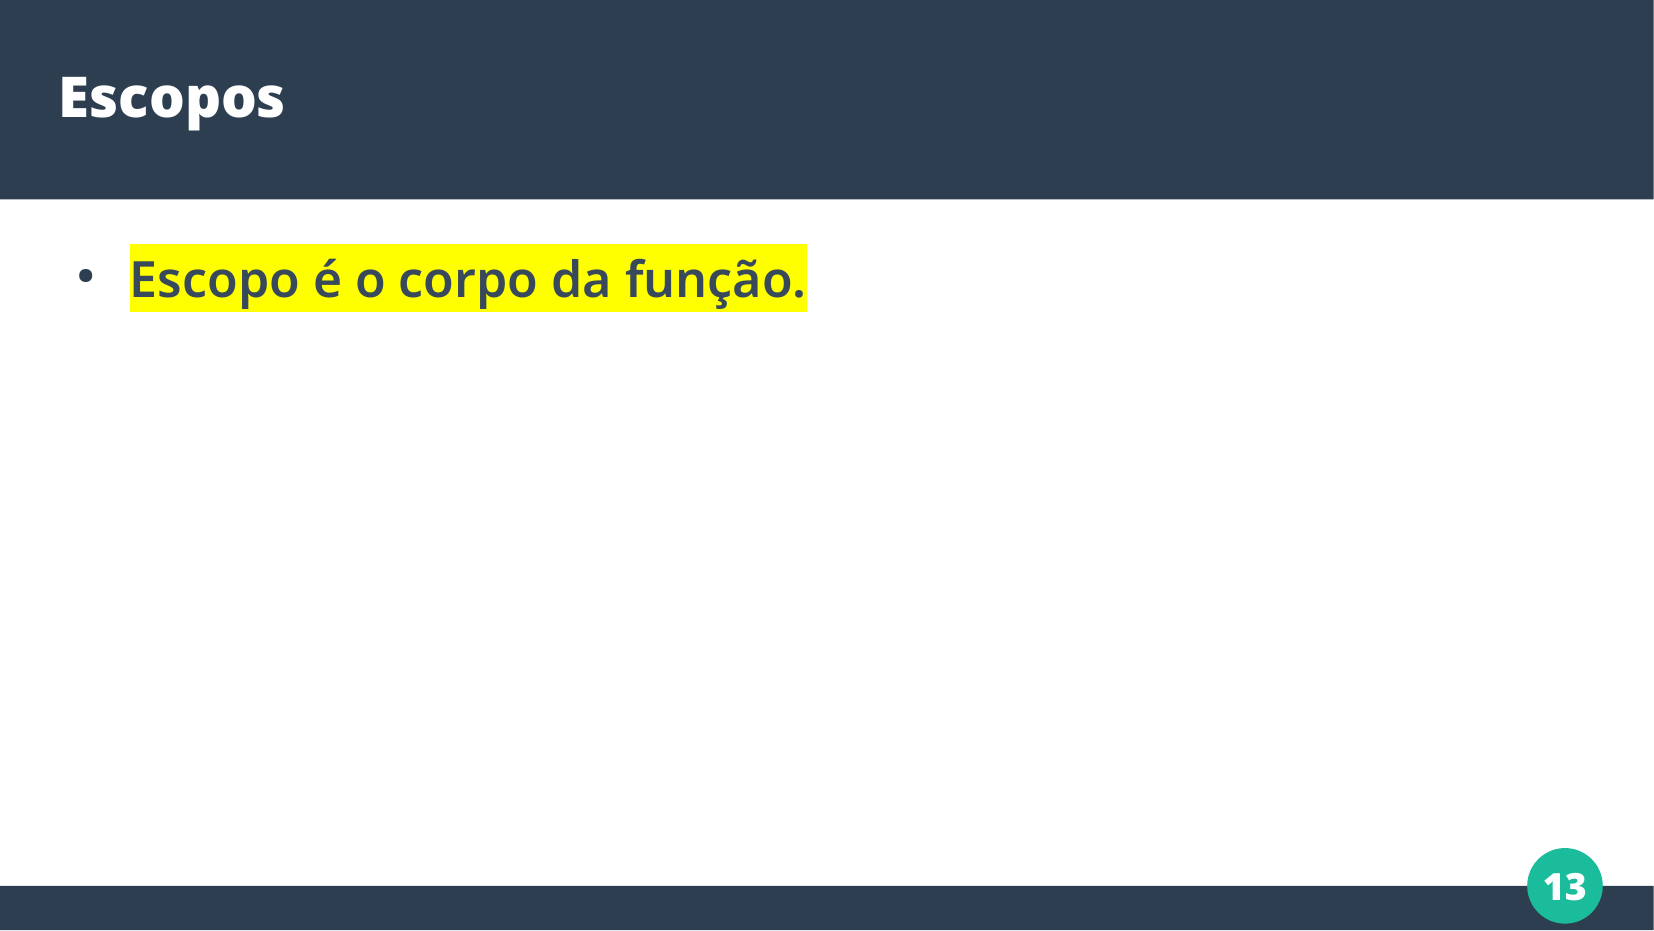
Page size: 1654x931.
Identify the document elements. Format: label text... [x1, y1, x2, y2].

title Escopos [59, 37, 1595, 156]
list Escopo é o corpo da função. [59, 243, 1595, 864]
